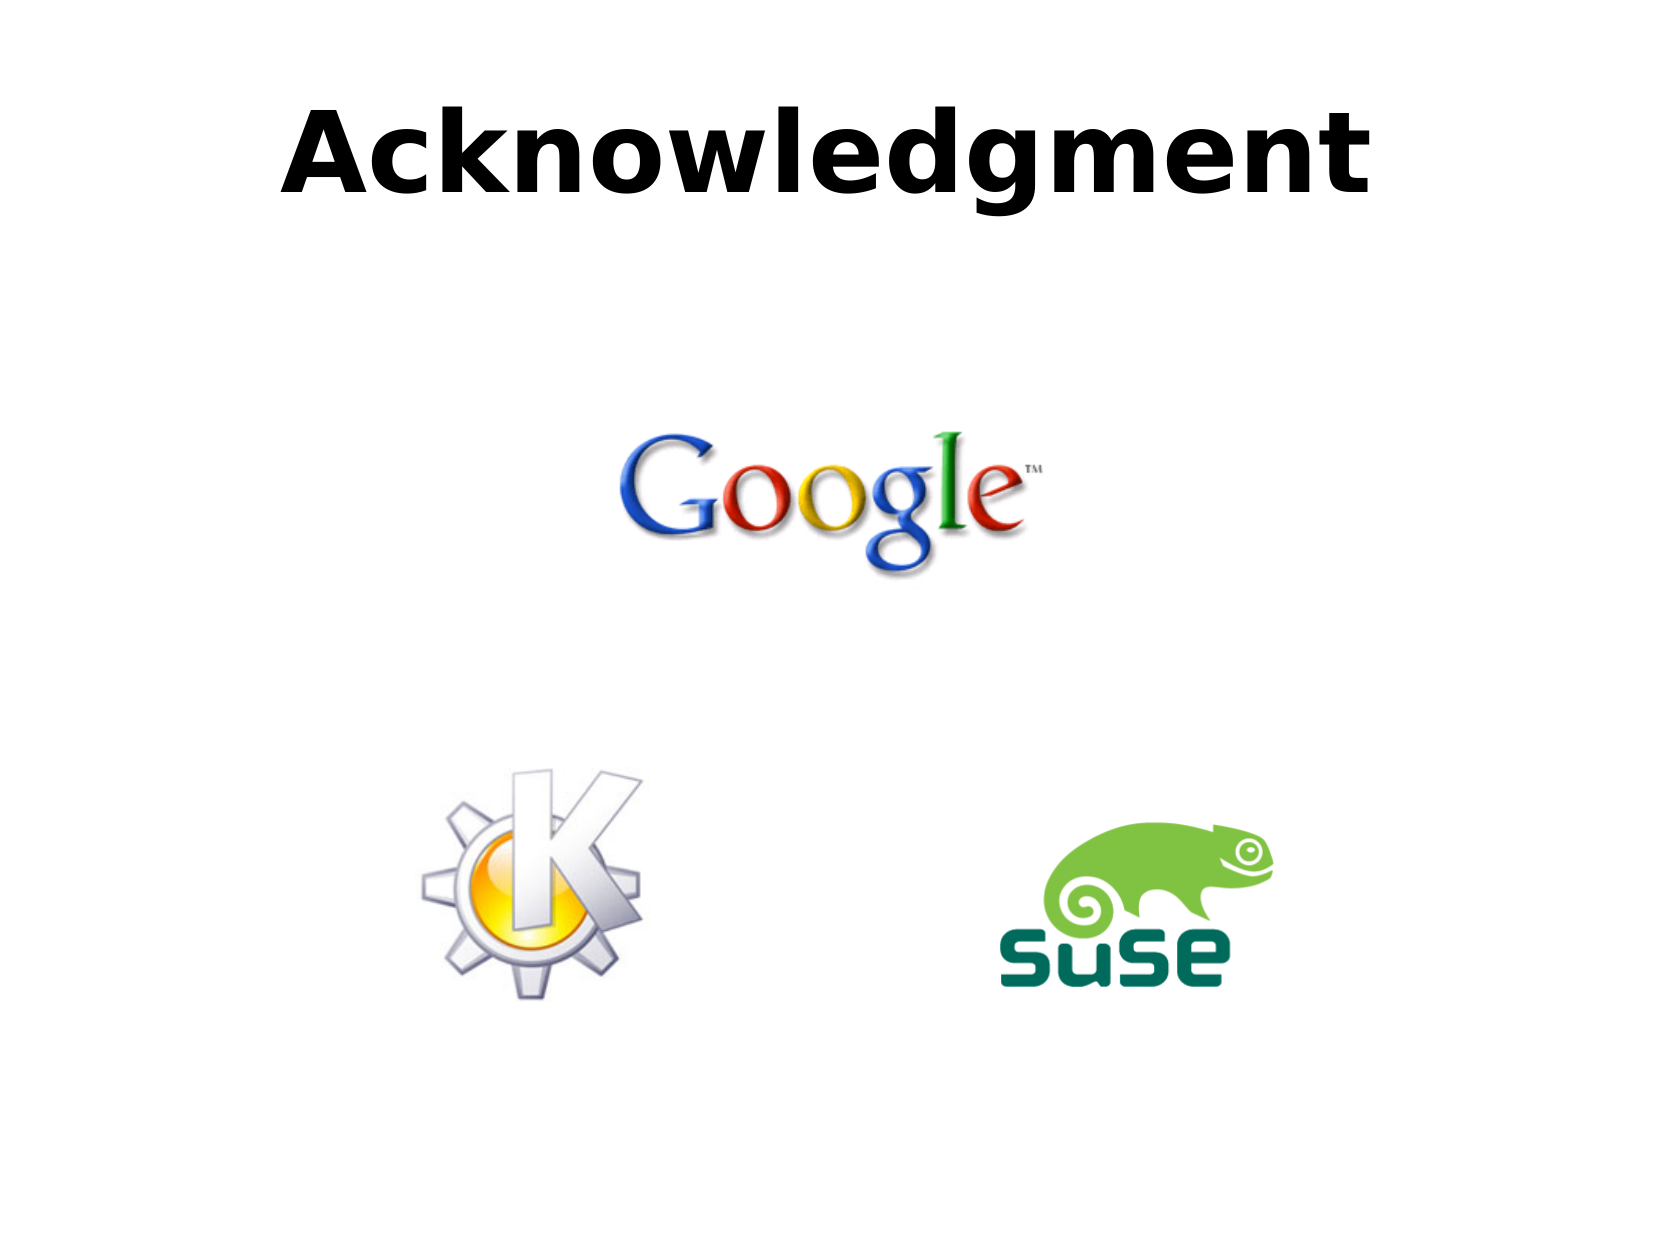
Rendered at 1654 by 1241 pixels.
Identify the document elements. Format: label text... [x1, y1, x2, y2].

picture [614, 418, 1046, 591]
picture [973, 767, 1300, 1063]
title Acknowledgment [82, 49, 1571, 257]
picture [415, 767, 650, 1003]
